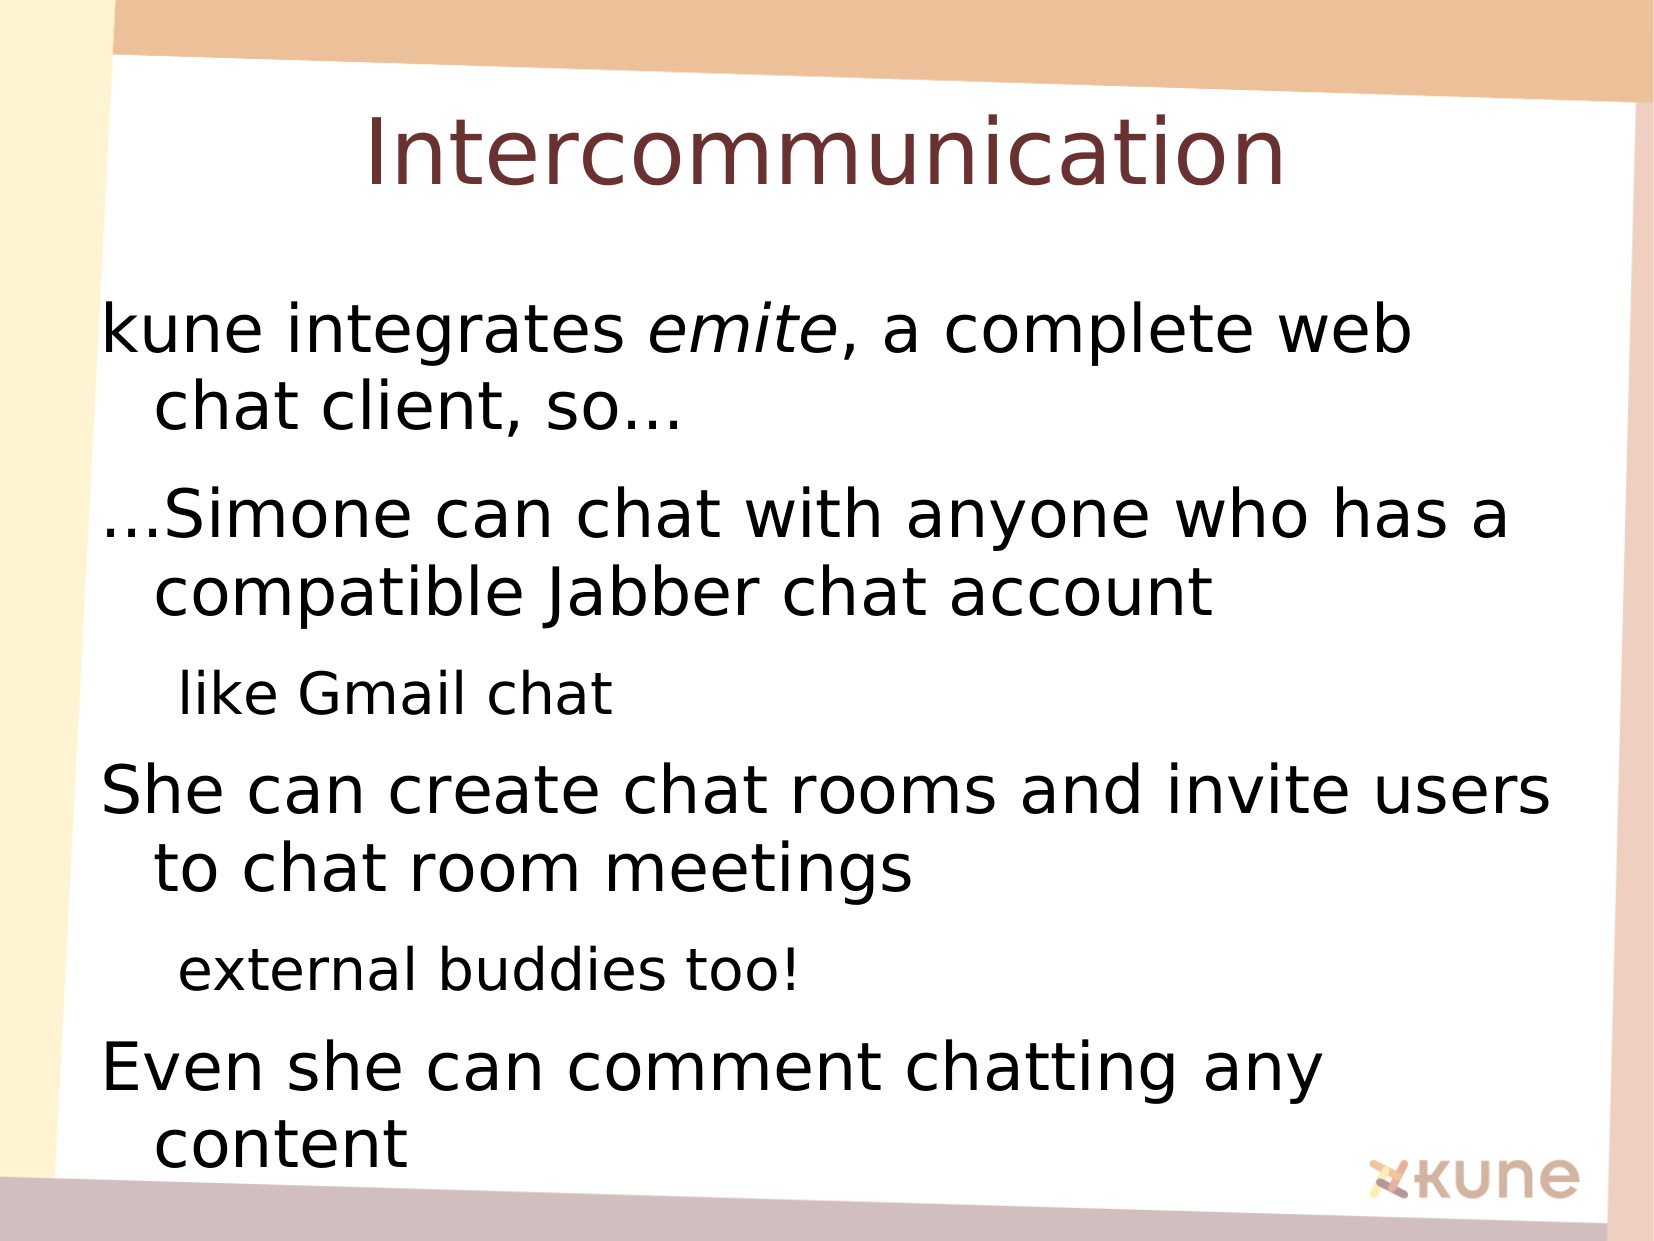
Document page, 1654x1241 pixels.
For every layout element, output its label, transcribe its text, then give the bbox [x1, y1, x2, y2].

title Intercommunication [82, 56, 1571, 250]
list kune integrates emite, a complete web chat client, so... ...Simone can chat with anyone who has a compatible Jabber chat account like Gmail chat She can create chat rooms and invite users to chat room meetings external buddies too! Even she can comment chatting any content [82, 290, 1571, 1184]
picture [0, 0, 1654, 1241]
